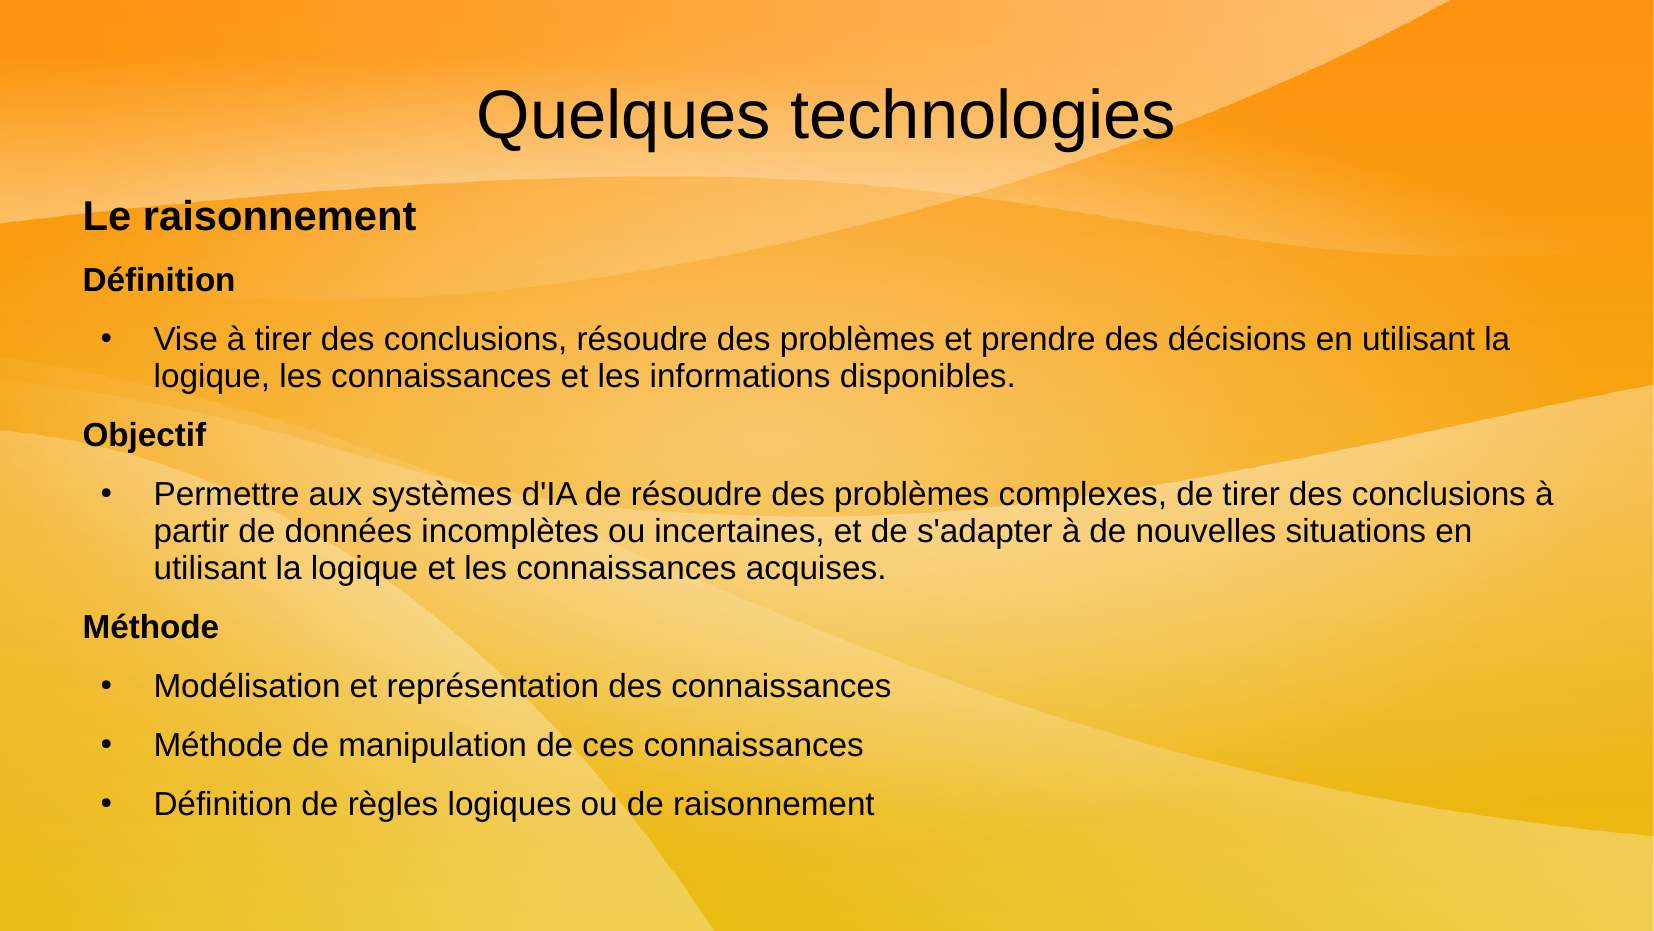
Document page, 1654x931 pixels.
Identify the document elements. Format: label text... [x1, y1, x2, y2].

picture [0, 0, 1654, 931]
title Quelques technologies [82, 37, 1571, 192]
list Le raisonnement Définition Vise à tirer des conclusions, résoudre des problèmes et prendre des décisions en utilisant la logique, les connaissances et les informations disponibles. Objectif Permettre aux systèmes d'IA de résoudre des problèmes complexes, de tirer des conclusions à partir de données incomplètes ou incertaines, et de s'adapter à de nouvelles situations en utilisant la logique et les connaissances acquises. Méthode Modélisation et représentation des connaissances Méthode de manipulation de ces connaissances Définition de règles logiques ou de raisonnement [82, 192, 1571, 898]
